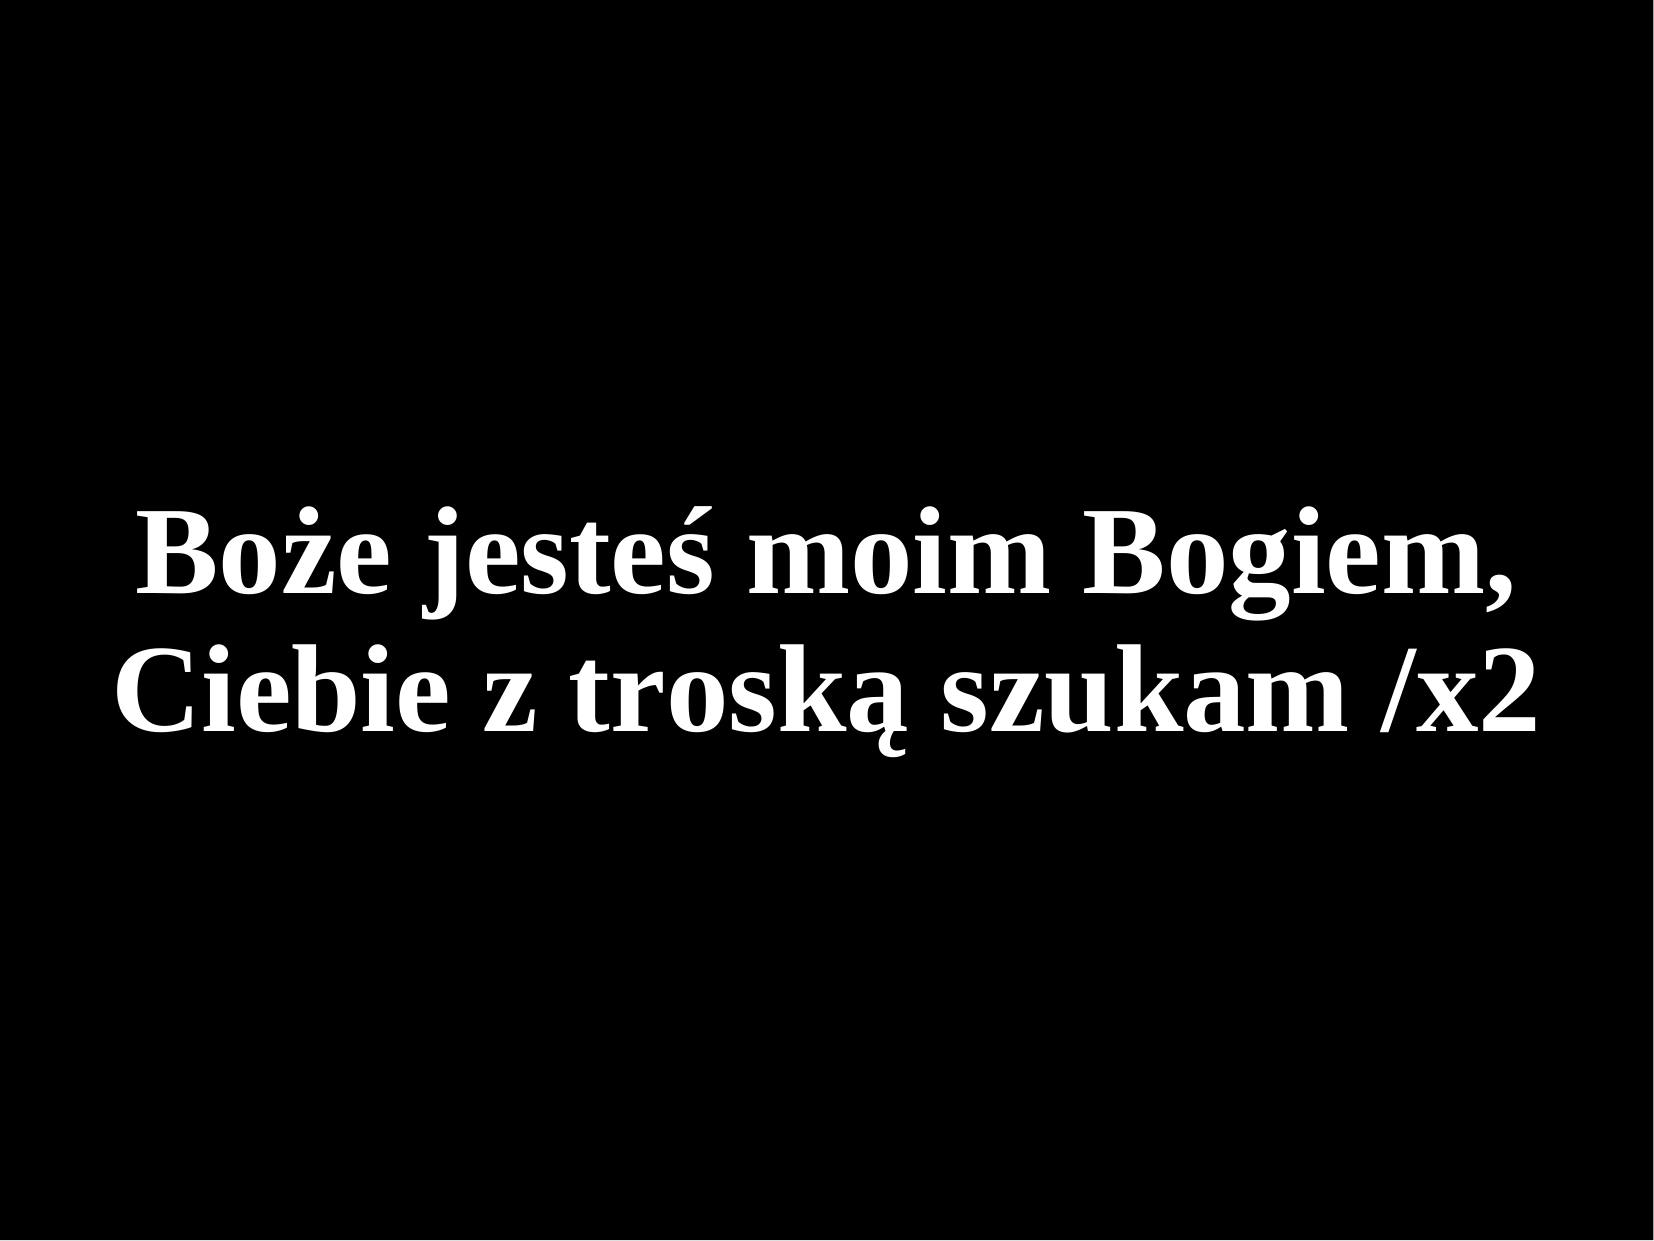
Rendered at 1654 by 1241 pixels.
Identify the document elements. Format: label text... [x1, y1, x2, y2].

title Boże jesteś moim Bogiem, Ciebie z troską szukam /x2 [0, 0, 1654, 1241]
